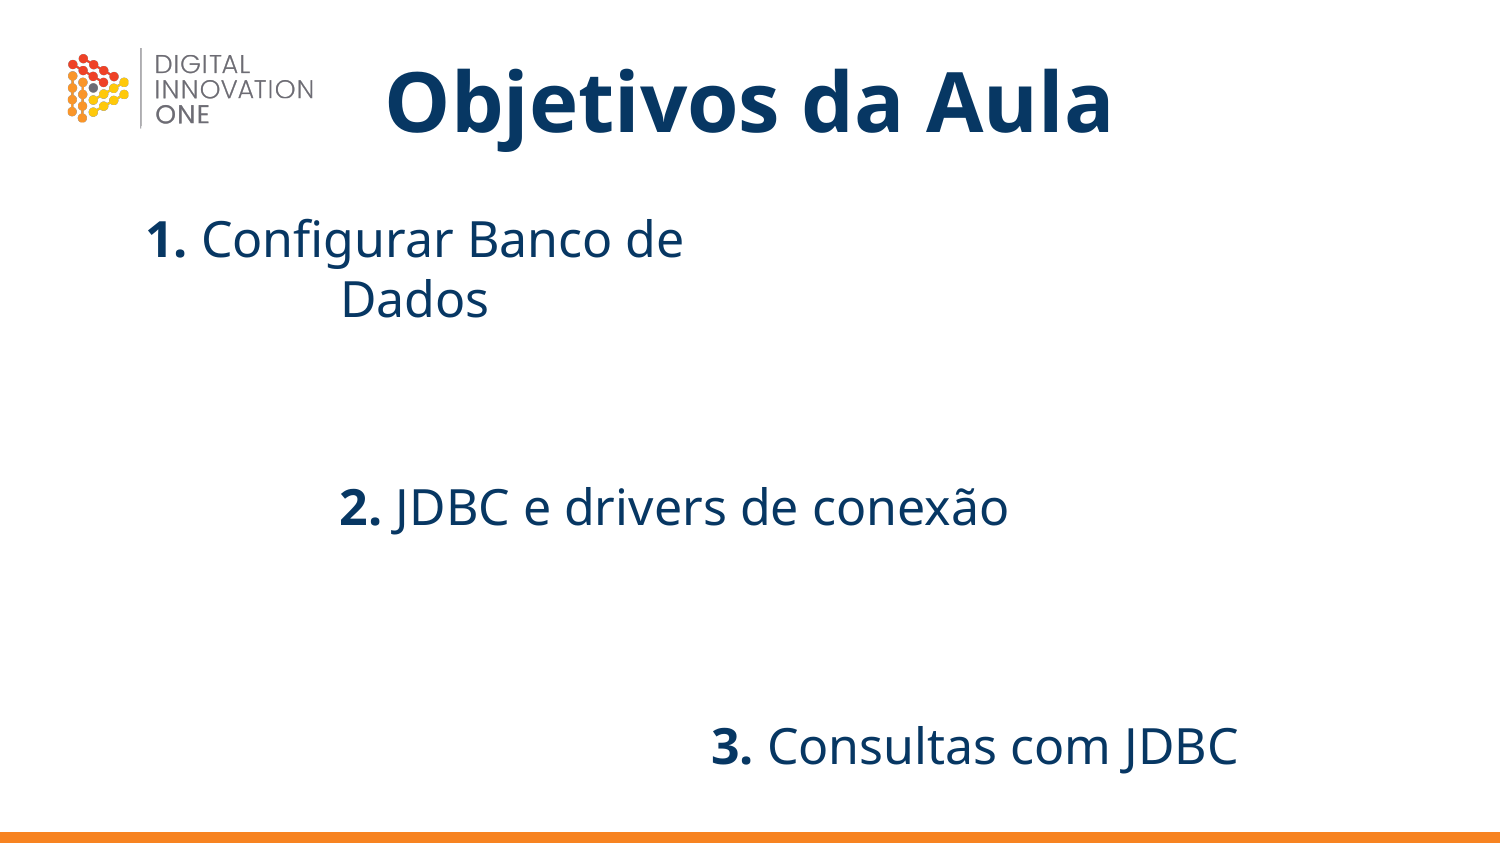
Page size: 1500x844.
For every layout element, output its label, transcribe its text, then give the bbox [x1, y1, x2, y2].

subtitle Objetivos da Aula [51, 50, 1449, 148]
subtitle 2. JDBC e drivers de conexão [311, 457, 1039, 555]
picture [51, 39, 330, 137]
text_box [0, 832, 1500, 843]
subtitle 3. Consultas com JDBC [608, 695, 1355, 793]
subtitle 1. Configurar Banco de Dados [51, 218, 779, 316]
